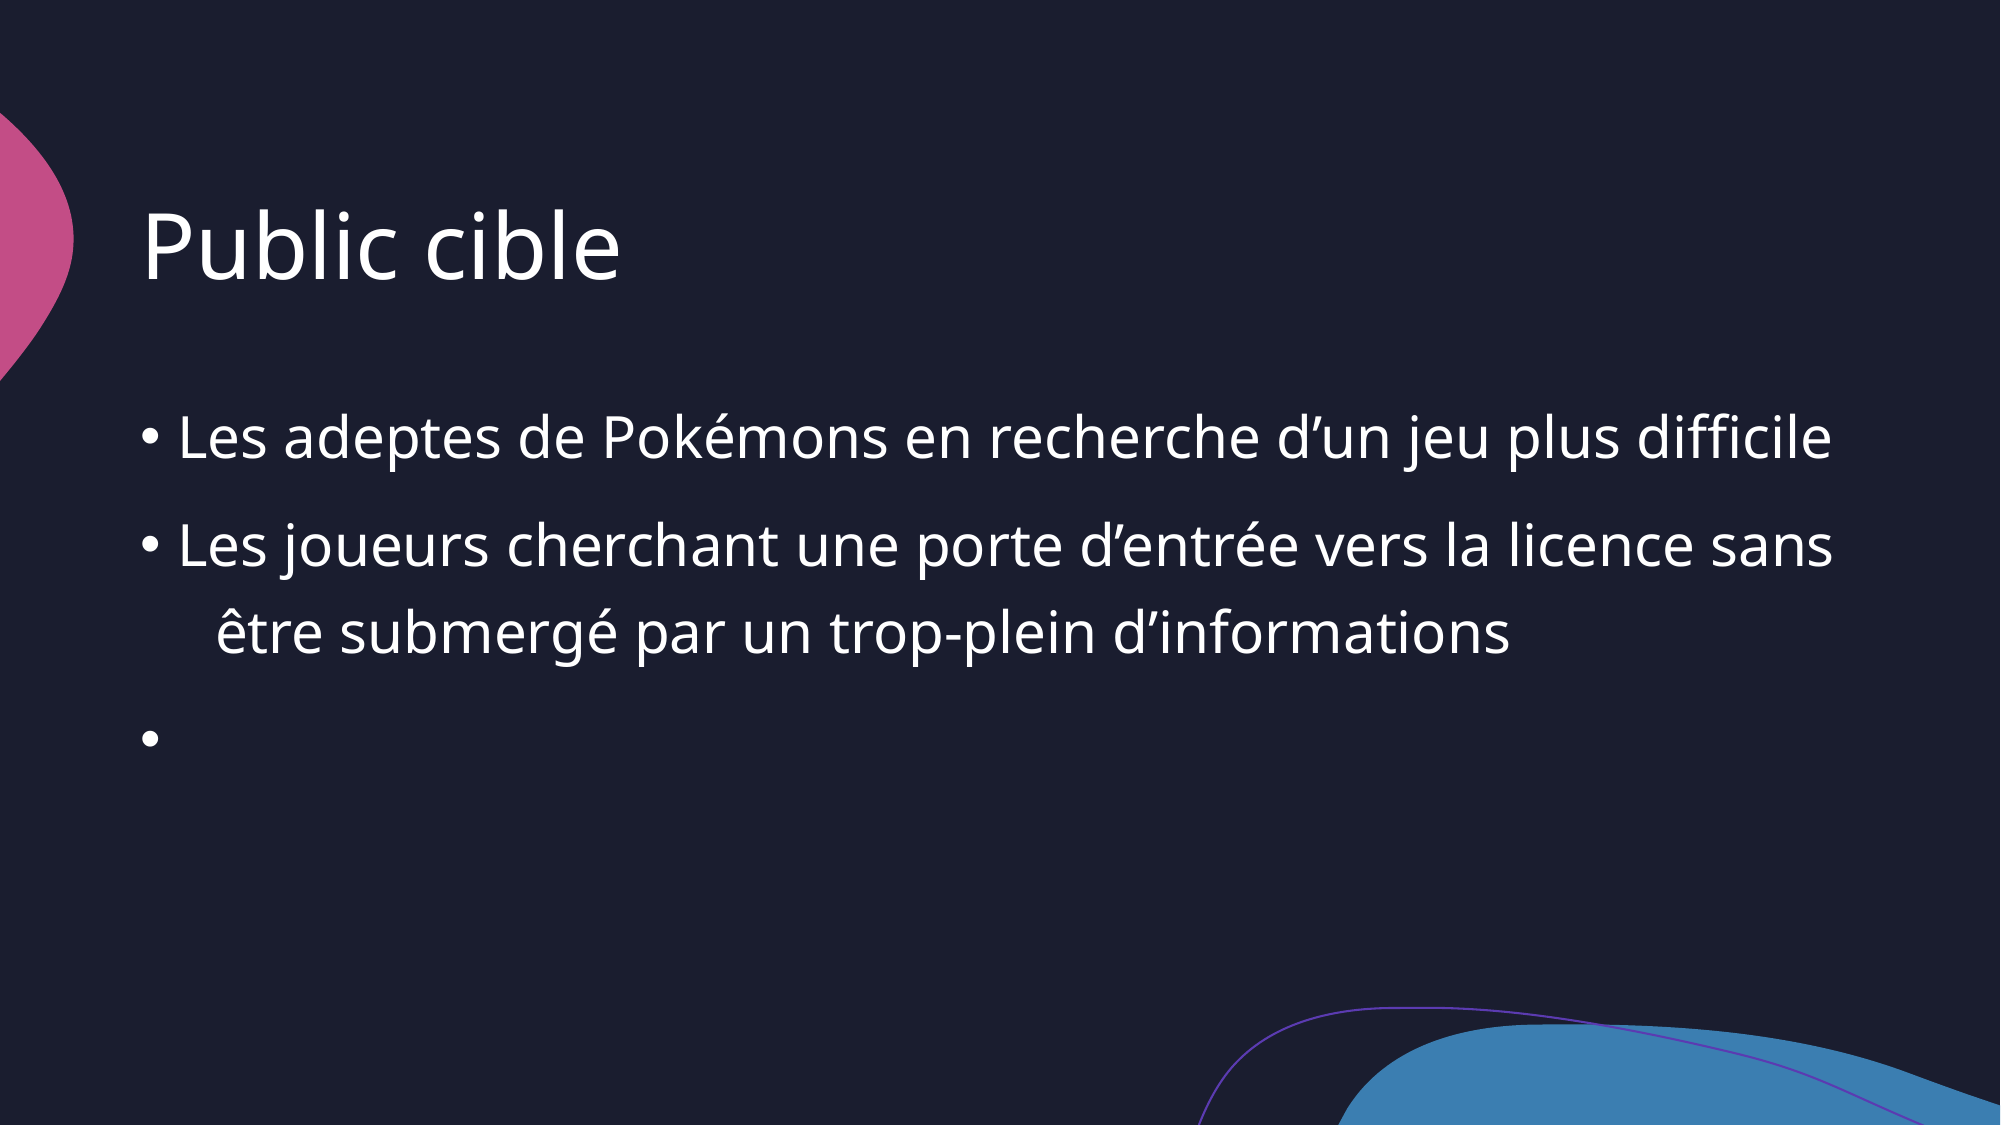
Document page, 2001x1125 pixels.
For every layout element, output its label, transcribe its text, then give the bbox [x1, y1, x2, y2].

title Public cible [125, 125, 1876, 375]
list Les adeptes de Pokémons en recherche d’un jeu plus difficile Les joueurs cherchant une porte d’entrée vers la licence sans être submergé par un trop-plein d’informations [125, 375, 1876, 1002]
